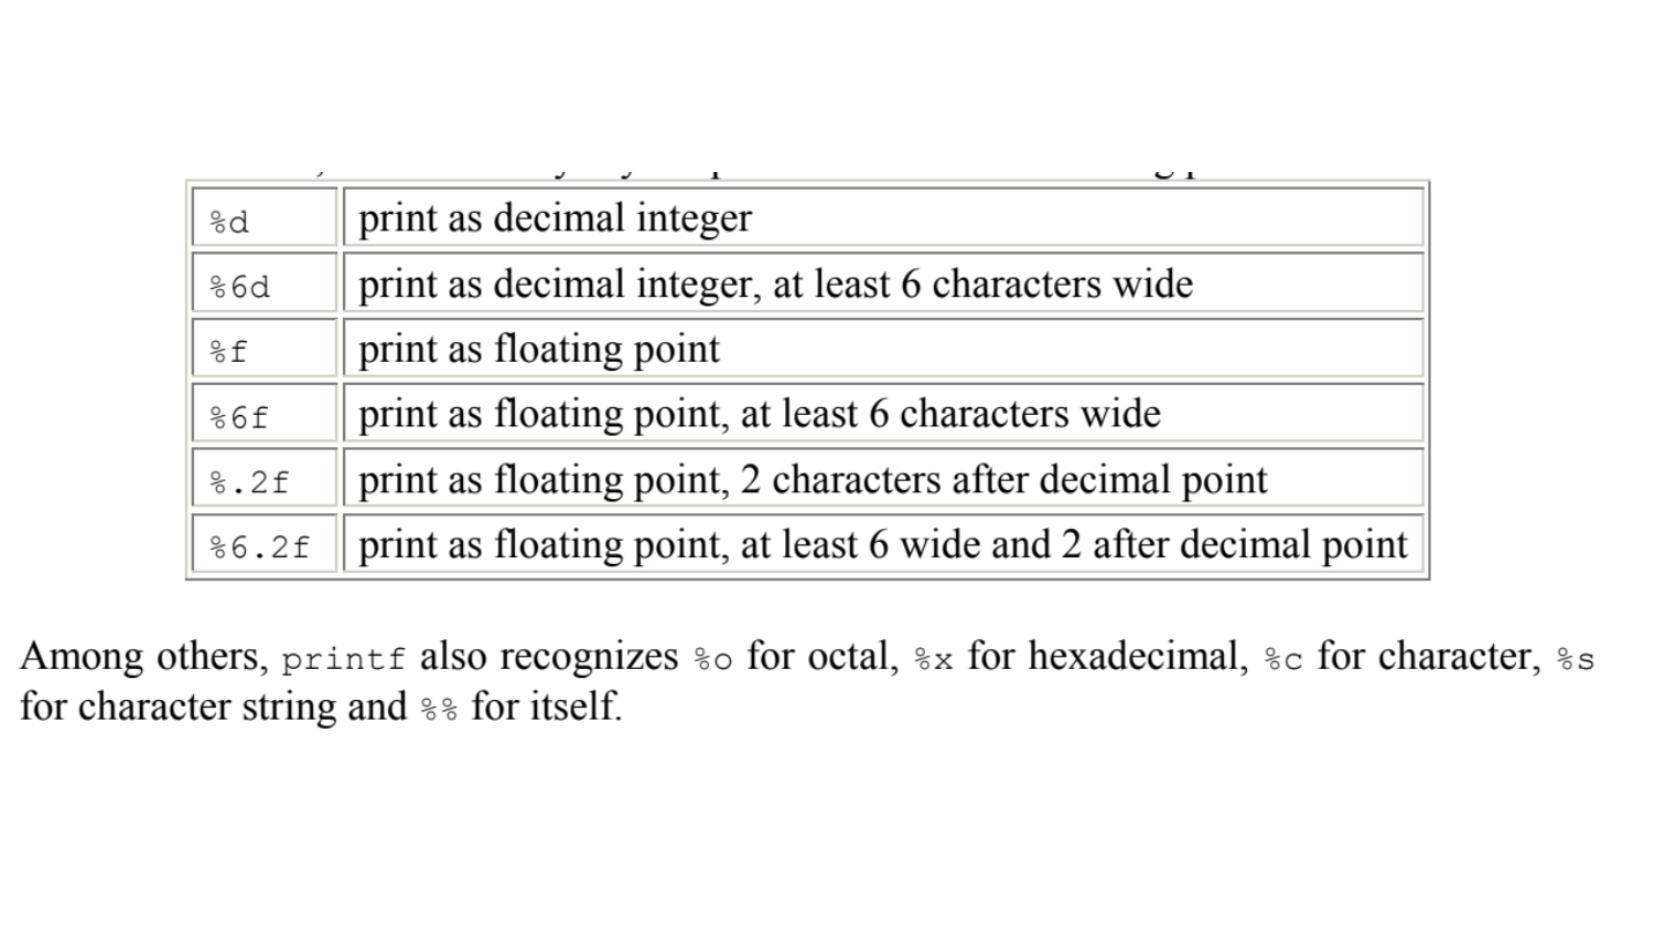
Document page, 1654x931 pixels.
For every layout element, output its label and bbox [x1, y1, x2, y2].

picture [0, 172, 1654, 753]
